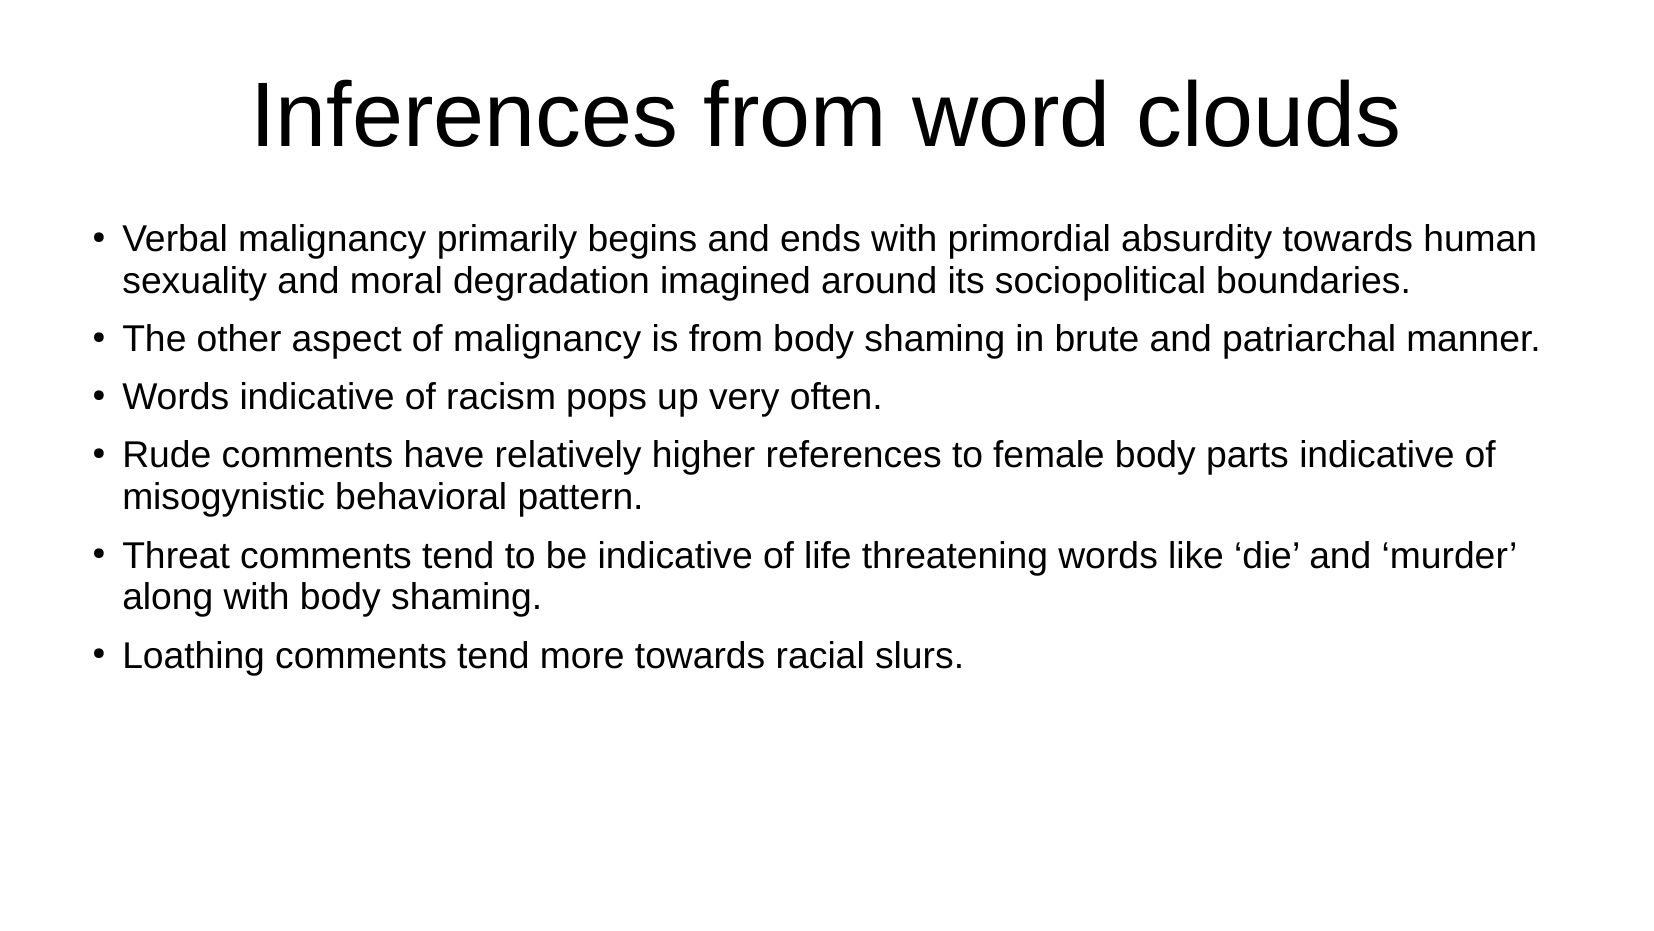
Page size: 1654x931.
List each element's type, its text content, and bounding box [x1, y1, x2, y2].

list Verbal malignancy primarily begins and ends with primordial absurdity towards human sexuality and moral degradation imagined around its sociopolitical boundaries. The other aspect of malignancy is from body shaming in brute and patriarchal manner. Words indicative of racism pops up very often. Rude comments have relatively higher references to female body parts indicative of misogynistic behavioral pattern. Threat comments tend to be indicative of life threatening words like ‘die’ and ‘murder’ along with body shaming. Loathing comments tend more towards racial slurs. [82, 217, 1571, 758]
title Inferences from word clouds [82, 37, 1571, 193]
